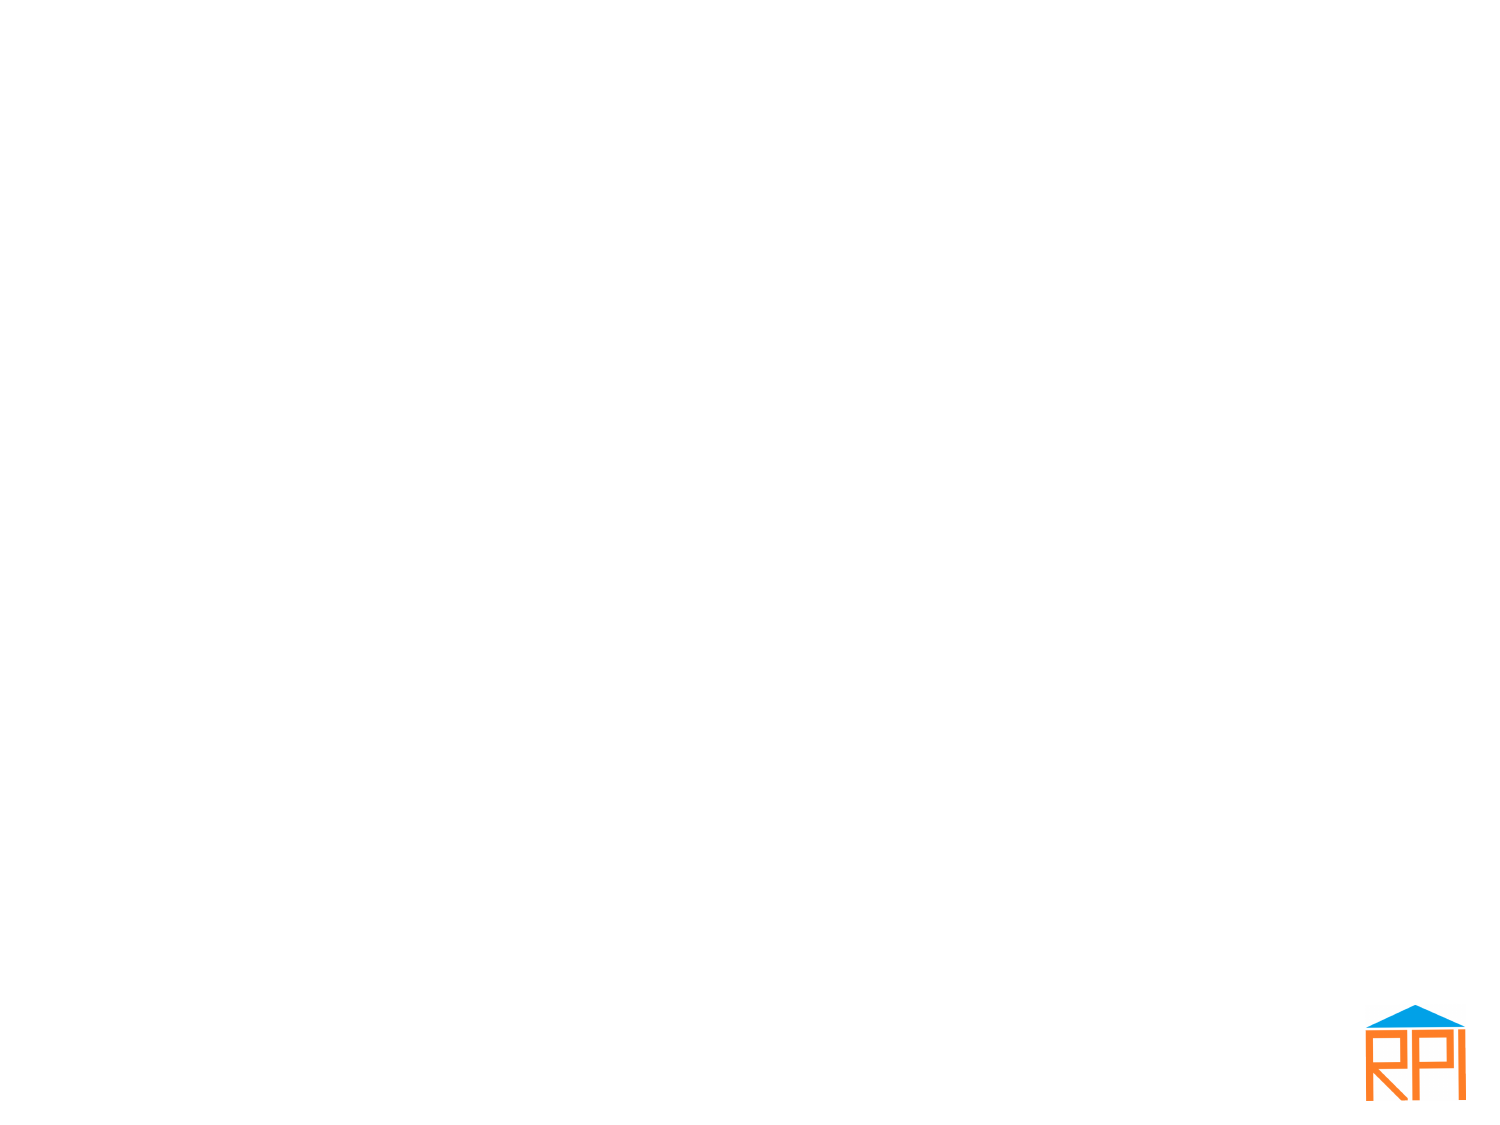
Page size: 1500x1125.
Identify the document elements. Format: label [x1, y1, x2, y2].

picture [1365, 1005, 1466, 1101]
